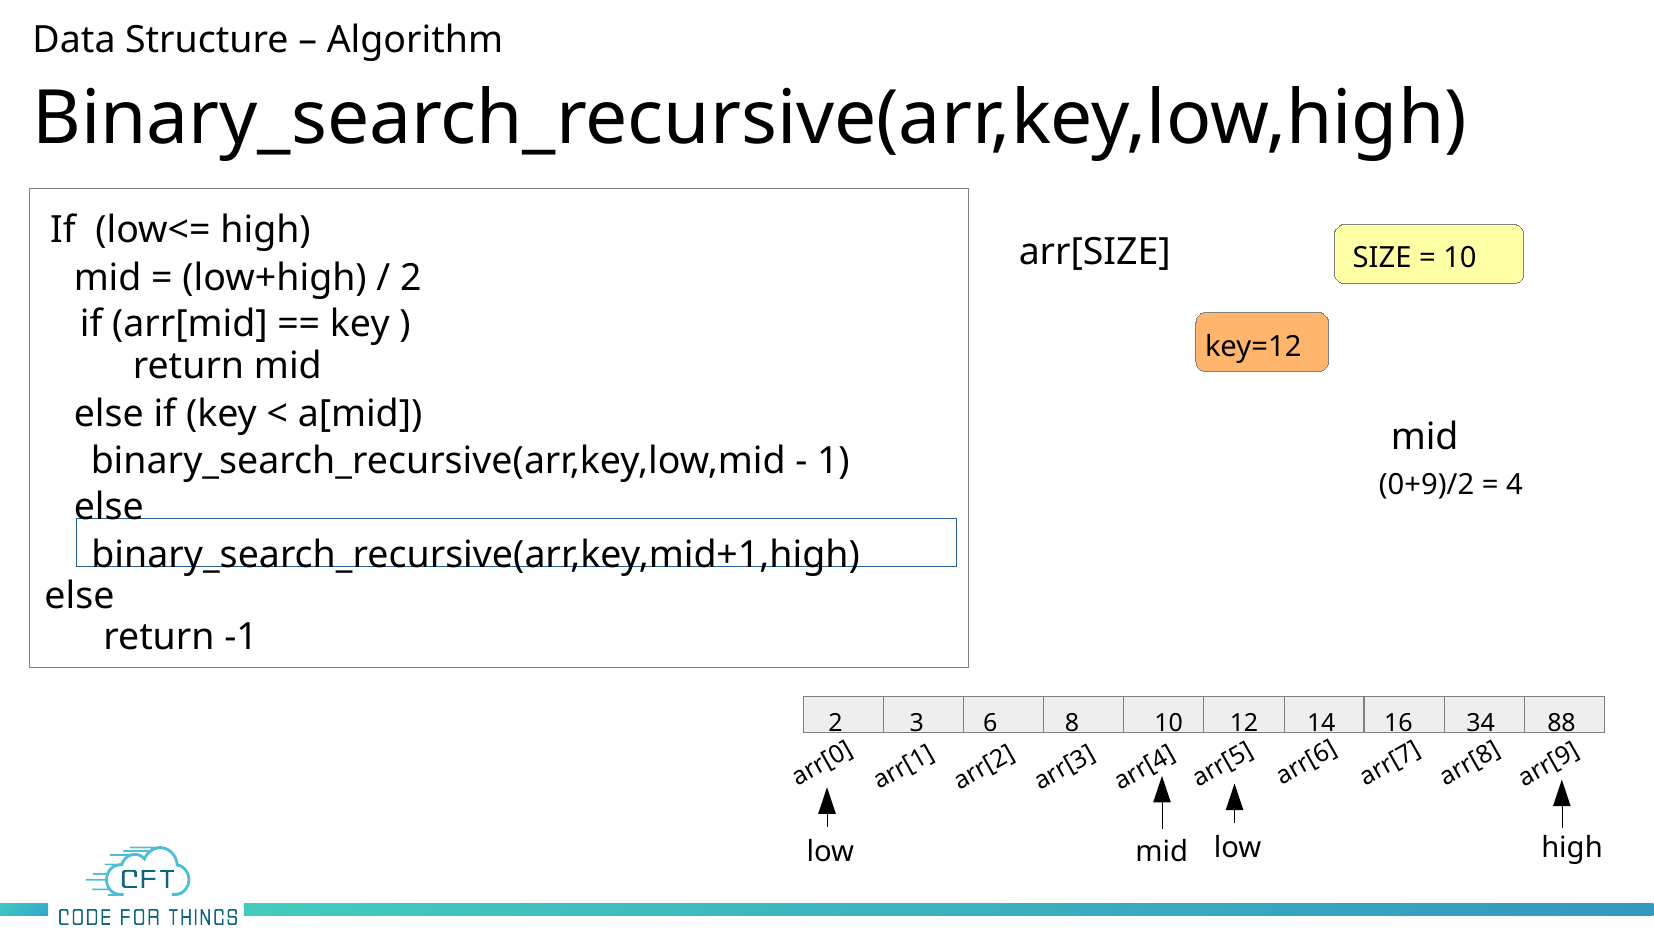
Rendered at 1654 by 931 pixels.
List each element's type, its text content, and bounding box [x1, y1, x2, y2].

text_box return mid [118, 330, 367, 390]
text_box 3 [894, 697, 948, 742]
text_box [1334, 224, 1524, 284]
text_box [29, 579, 969, 668]
text_box 10 [1139, 697, 1204, 742]
text_box binary_search_recursive(arr,key,mid+1,high) [76, 519, 975, 579]
text_box low [791, 822, 886, 872]
text_box (0+9)/2 = 4 [1364, 455, 1569, 505]
text_box else [59, 472, 178, 531]
text_box 2 [813, 696, 867, 741]
text_box arr[SIZE] [1003, 217, 1217, 284]
text_box low [1199, 819, 1294, 869]
text_box 6 [968, 697, 1031, 742]
text_box 88 [1532, 697, 1595, 749]
text_box arr[1] [849, 733, 958, 811]
text_box SIZE = 10 [1338, 228, 1518, 278]
text_box arr[0] [767, 733, 880, 807]
text_box 14 [1292, 697, 1354, 749]
text_box mid = (low+high) / 2 [59, 242, 497, 302]
text_box 34 [1451, 697, 1514, 749]
text_box return -1 [88, 602, 290, 661]
text_box arr[5] [1175, 733, 1291, 805]
text_box arr[8] [1422, 733, 1526, 808]
text_box else [29, 561, 148, 620]
text_box arr[4] [1098, 740, 1203, 811]
text_box arr[2] [929, 737, 1039, 812]
text_box [867, 696, 1605, 733]
text_box 12 [1215, 697, 1277, 742]
text_box arr[6] [1255, 733, 1385, 811]
text_box mid [1376, 402, 1477, 455]
text_box binary_search_recursive(arr,key,low,mid - 1) [76, 425, 945, 485]
text_box If (low<= high) [35, 194, 367, 254]
text_box key=12 [1190, 318, 1335, 402]
text_box arr[3] [1010, 739, 1127, 816]
text_box arr[9] [1494, 704, 1625, 808]
text_box else if (key < a[mid]) [59, 378, 556, 438]
text_box mid [1120, 823, 1211, 880]
text_box [29, 188, 969, 561]
text_box high [1526, 819, 1625, 869]
text_box if (arr[mid] == key ) [64, 289, 491, 348]
title Data Structure – Algorithm Binary_search_recursive(arr,key,low,high) [32, 0, 1654, 199]
text_box [803, 696, 813, 733]
text_box arr[7] [1341, 746, 1451, 811]
text_box [1196, 312, 1328, 318]
text_box 16 [1369, 697, 1443, 749]
text_box 8 [1049, 697, 1112, 742]
picture [59, 846, 237, 925]
